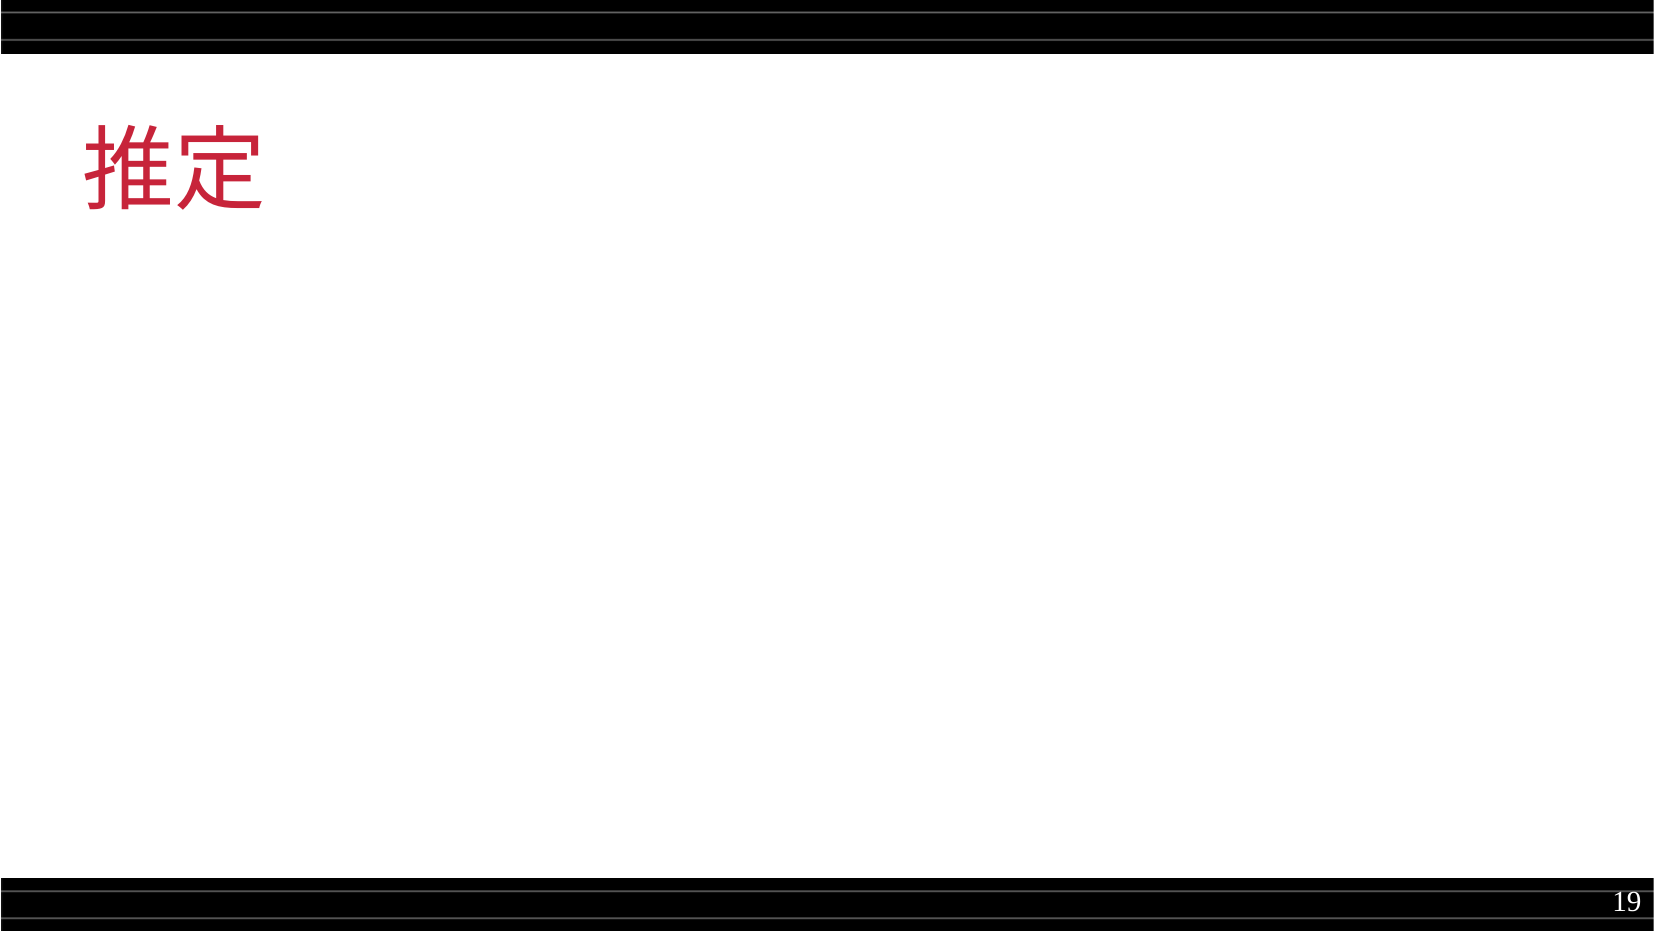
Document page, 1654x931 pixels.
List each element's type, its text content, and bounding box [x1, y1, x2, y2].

picture [1, 878, 1654, 931]
picture [1, 0, 1654, 54]
title 推定 [82, 92, 1571, 249]
